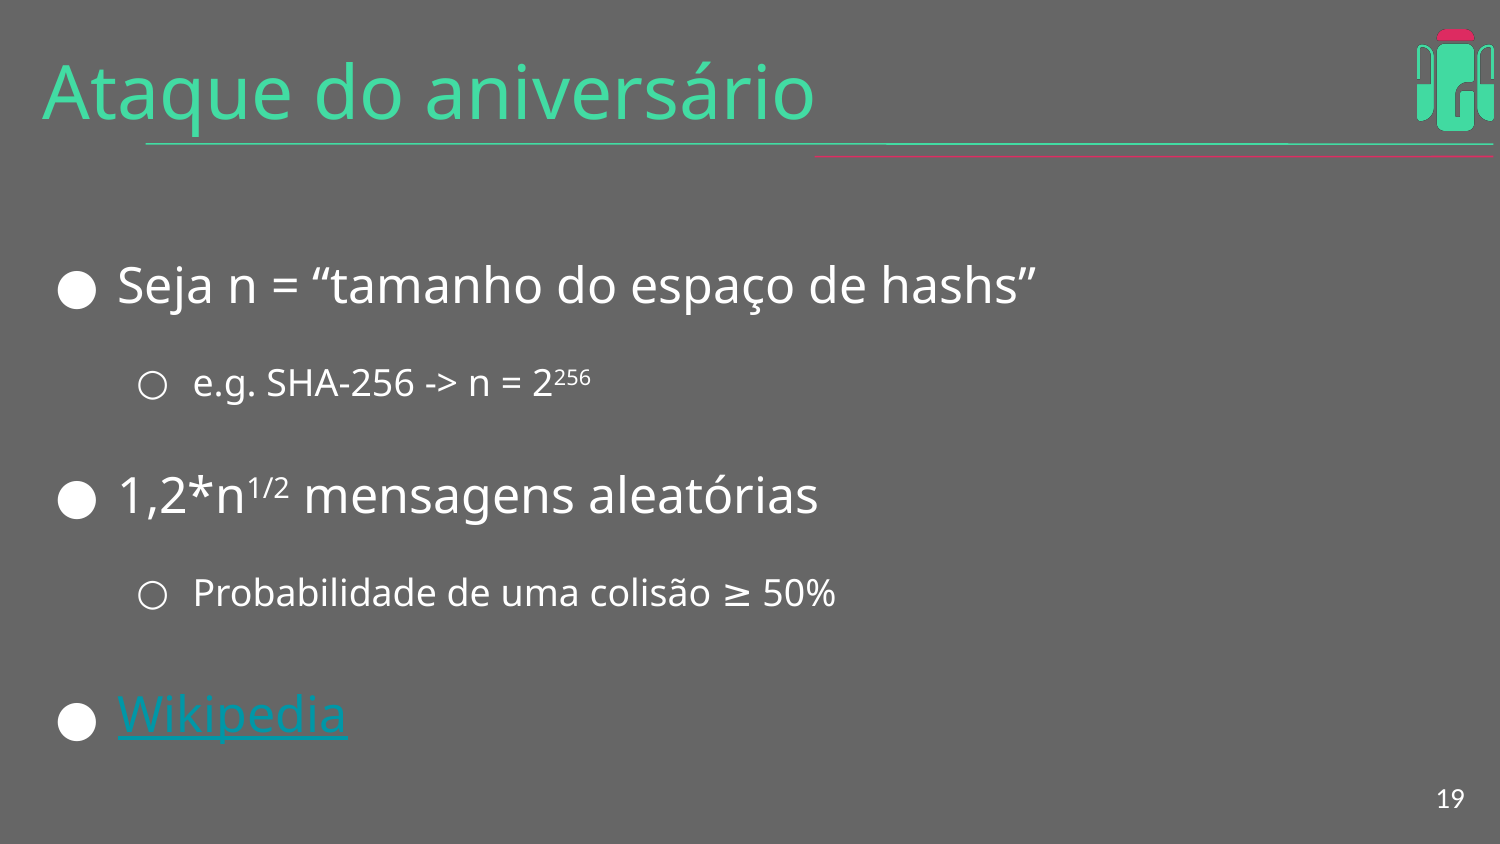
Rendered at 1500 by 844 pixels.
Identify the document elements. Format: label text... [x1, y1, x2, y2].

list Seja n = “tamanho do espaço de hashs” e.g. SHA-256 -> n = 2256 1,2*n1/2 mensagens aleatórias Probabilidade de uma colisão ≥ 50% Wikipedia [27, 178, 1418, 794]
title Ataque do aniversário [27, 29, 1374, 131]
slide_number <number> [1389, 764, 1480, 830]
picture [1417, 29, 1494, 131]
